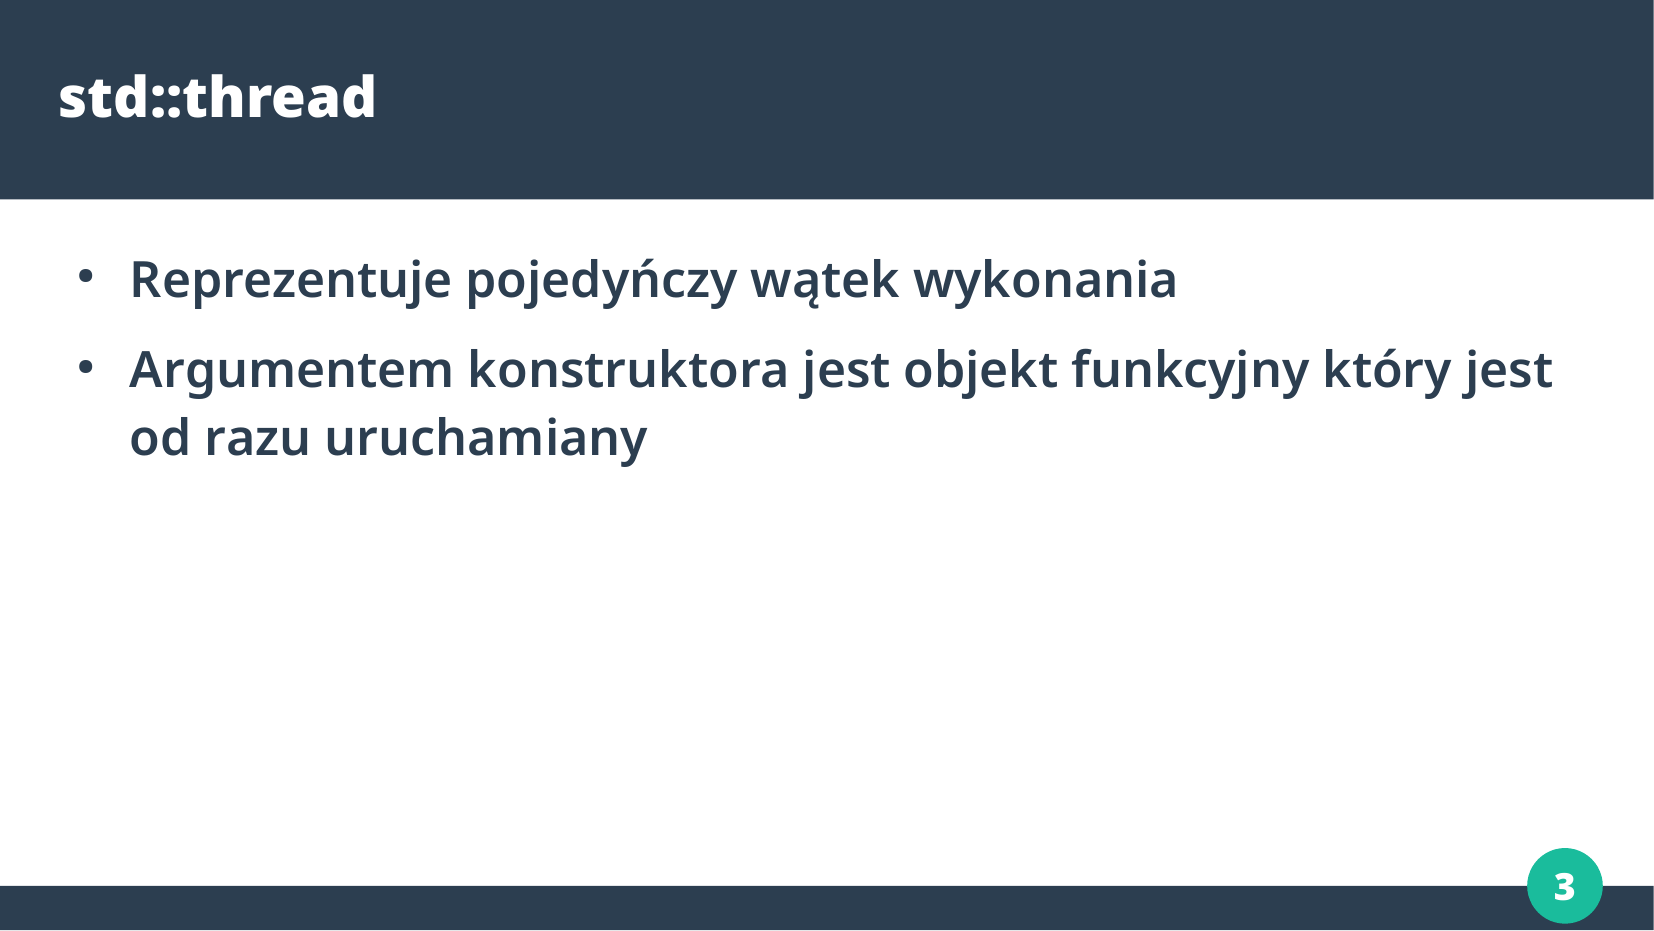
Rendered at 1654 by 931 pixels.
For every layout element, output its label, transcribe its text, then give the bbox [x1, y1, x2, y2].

title std::thread [59, 37, 1595, 155]
list Reprezentuje pojedyńczy wątek wykonania Argumentem konstruktora jest objekt funkcyjny który jest od razu uruchamiany [59, 243, 1595, 864]
